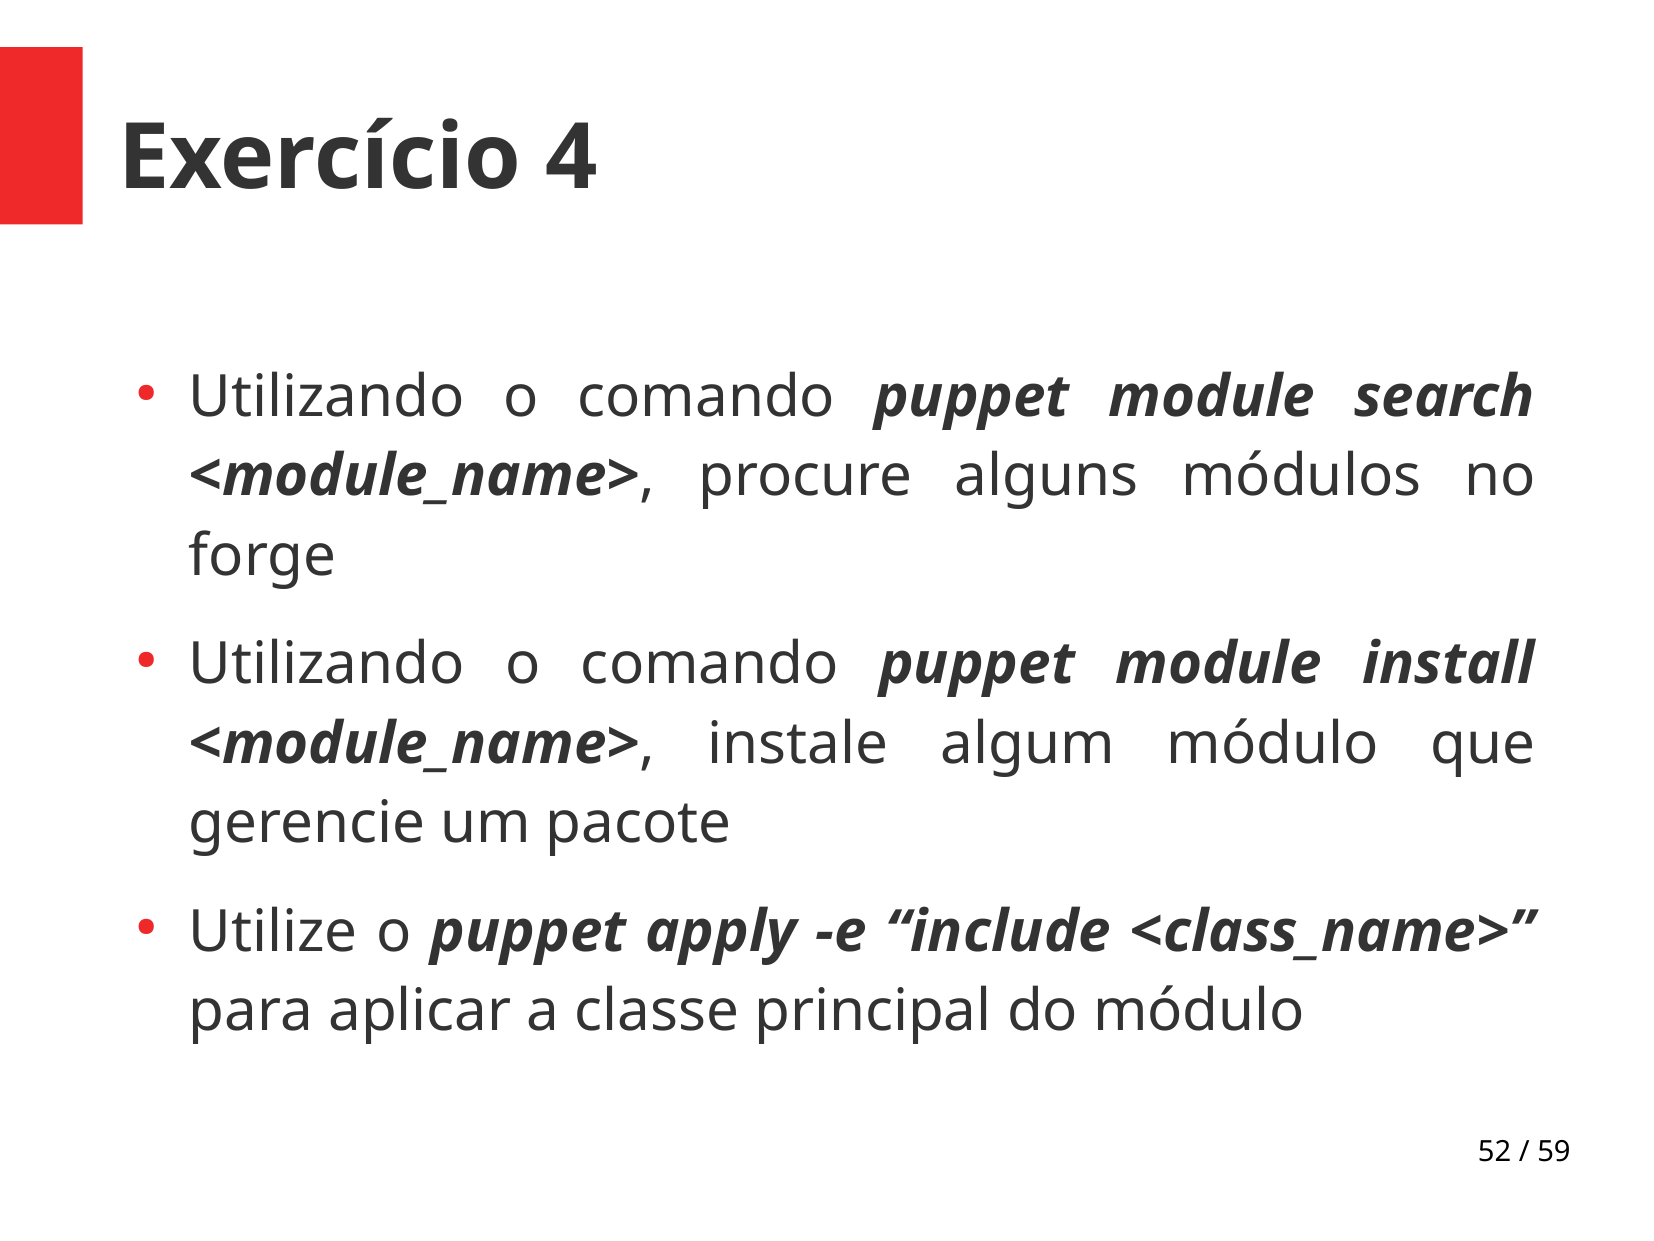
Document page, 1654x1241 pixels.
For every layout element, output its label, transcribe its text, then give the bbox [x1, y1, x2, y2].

title Exercício 4 [118, 49, 1571, 257]
list Utilizando o comando puppet module search <module_name>, procure alguns módulos no forge Utilizando o comando puppet module install <module_name>, instale algum módulo que gerencie um pacote Utilize o puppet apply -e “include <class_name>” para aplicar a classe principal do módulo [118, 354, 1536, 1074]
